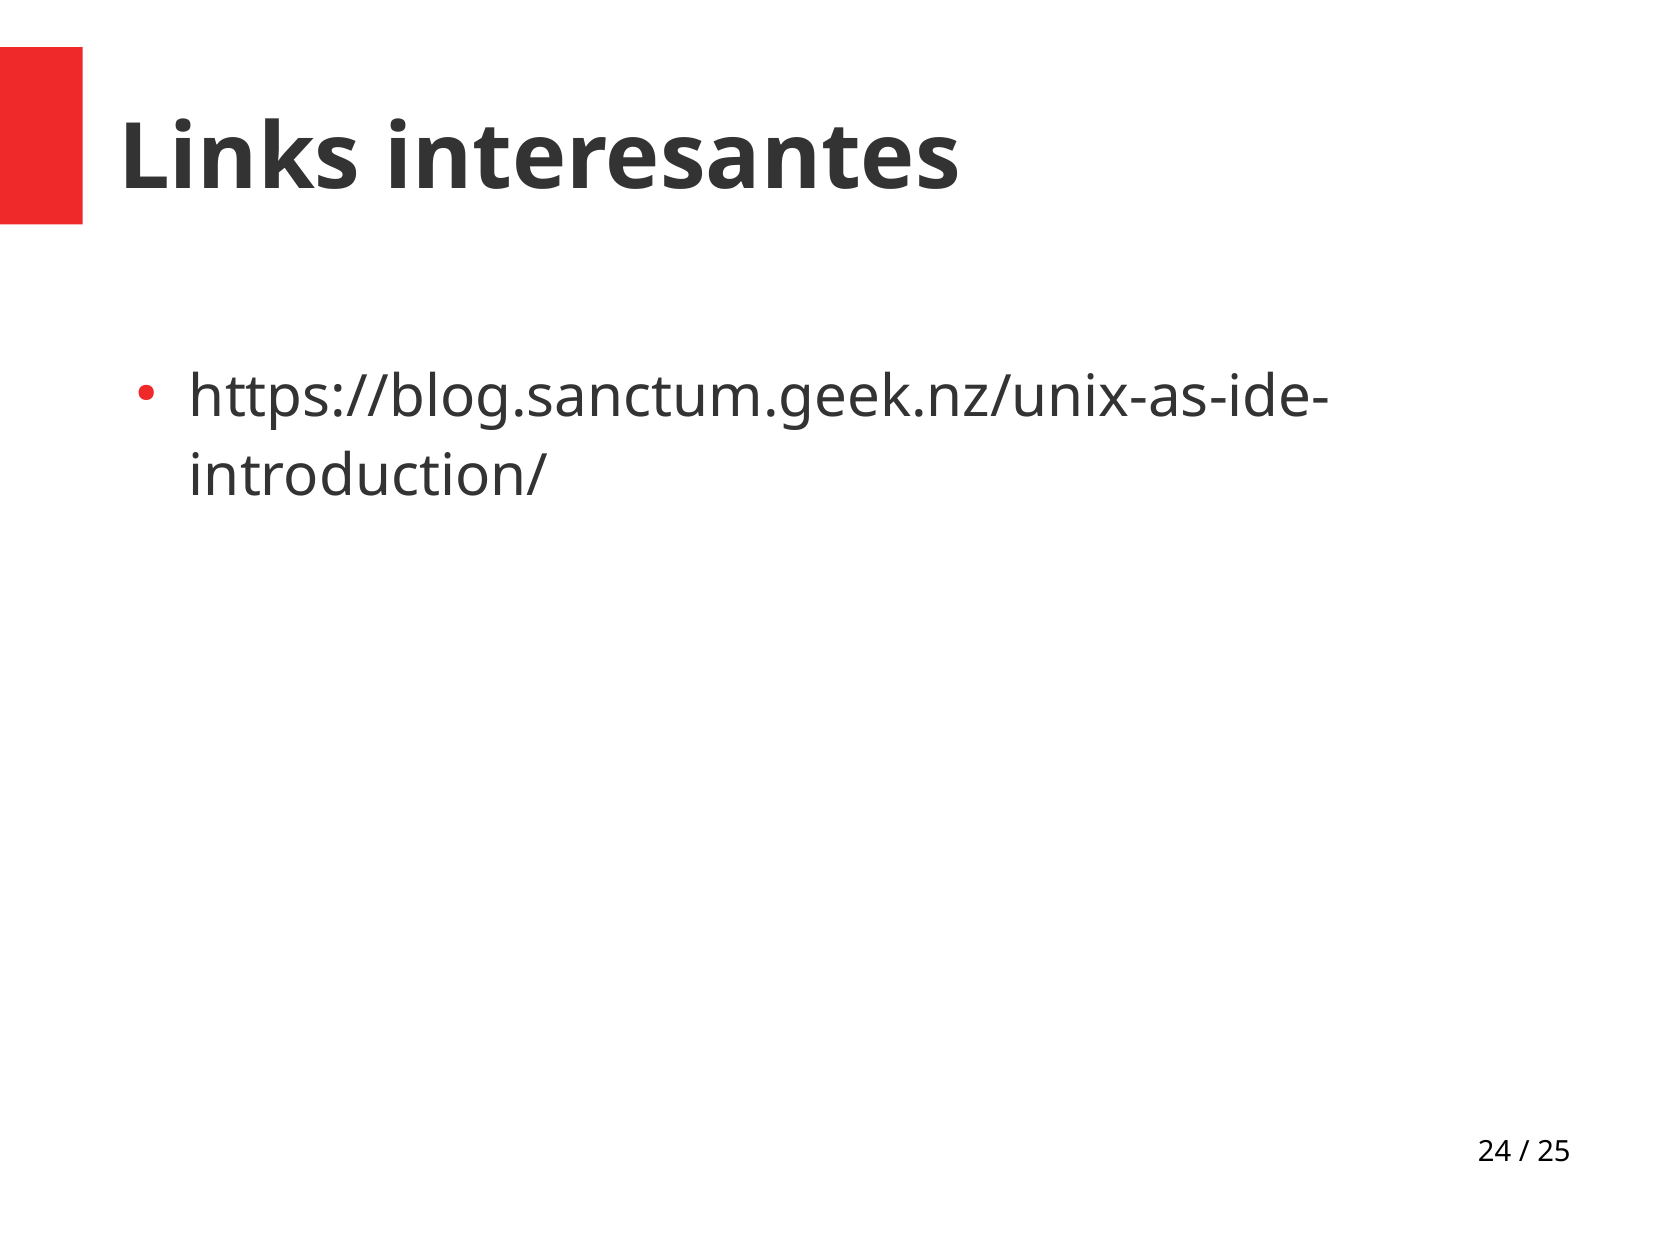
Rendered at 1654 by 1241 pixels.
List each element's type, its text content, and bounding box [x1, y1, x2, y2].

list https://blog.sanctum.geek.nz/unix-as-ide-introduction/ [118, 354, 1536, 1074]
title Links interesantes [118, 49, 1571, 257]
